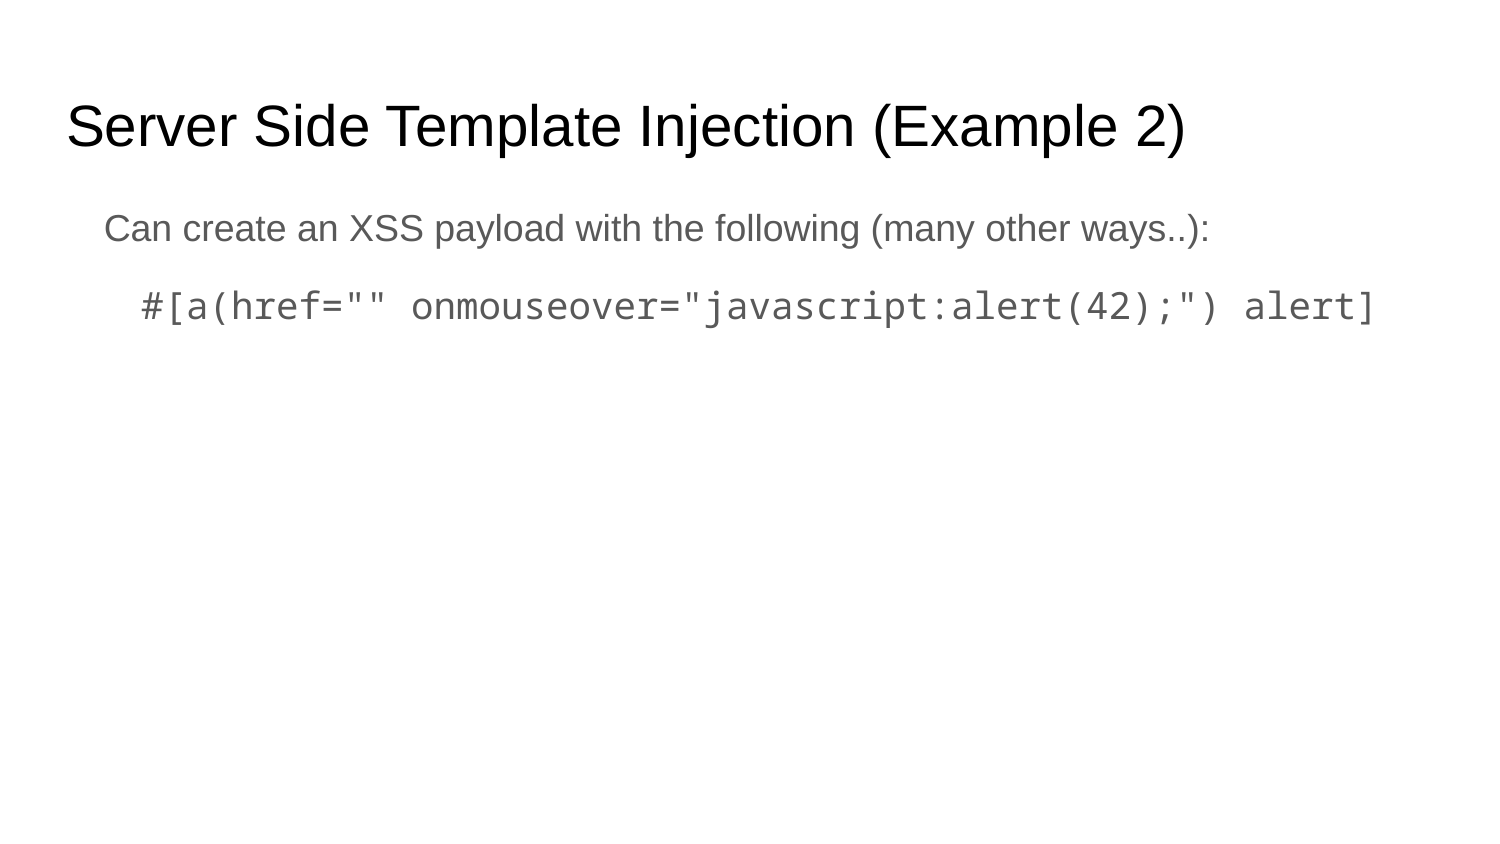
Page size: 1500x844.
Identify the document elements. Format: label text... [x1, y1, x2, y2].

list Can create an XSS payload with the following (many other ways..): #[a(href="" onmouseover="javascript:alert(42);") alert] [51, 189, 1449, 750]
title Server Side Template Injection (Example 2) [51, 72, 1449, 167]
